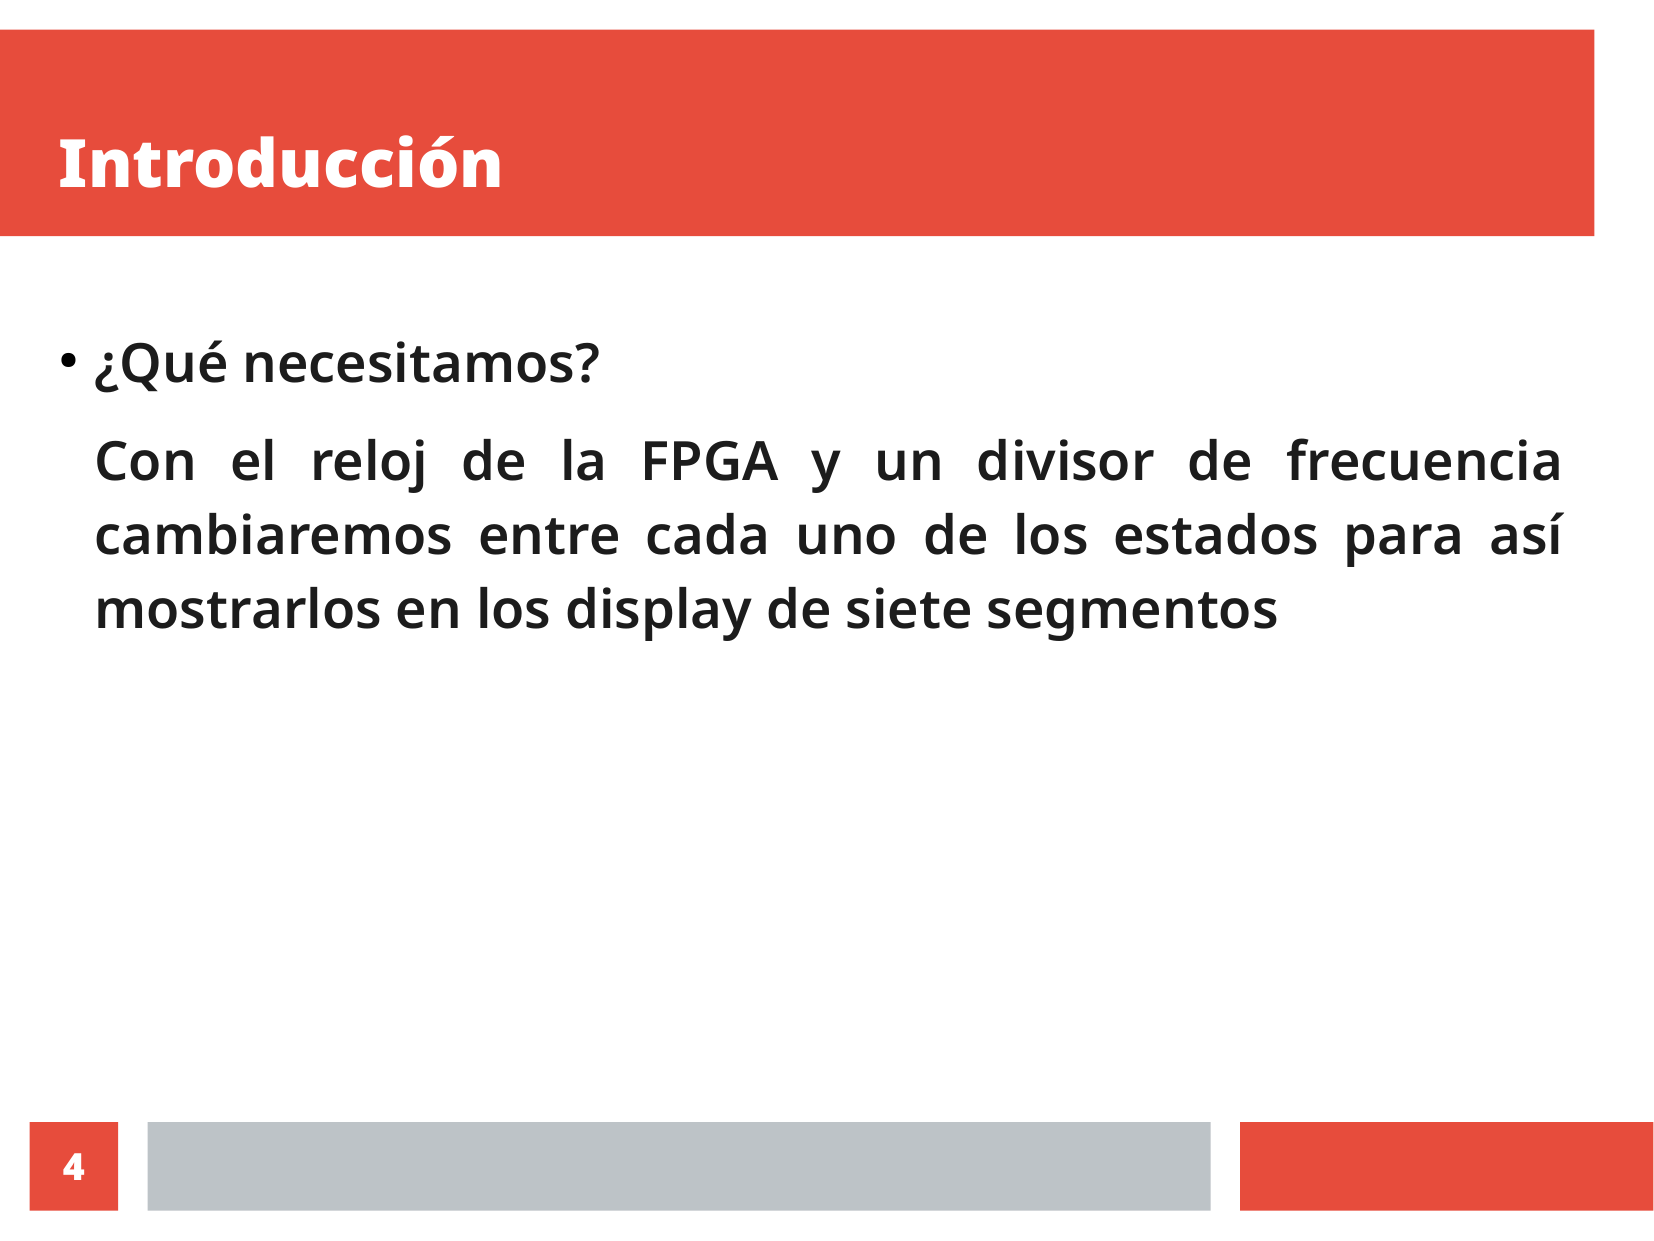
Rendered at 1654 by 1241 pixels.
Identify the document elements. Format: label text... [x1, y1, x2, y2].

list ¿Qué necesitamos? Con el reloj de la FPGA y un divisor de frecuencia cambiaremos entre cada uno de los estados para así mostrarlos en los display de siete segmentos [59, 324, 1565, 1093]
title Introducción [59, 59, 1595, 207]
